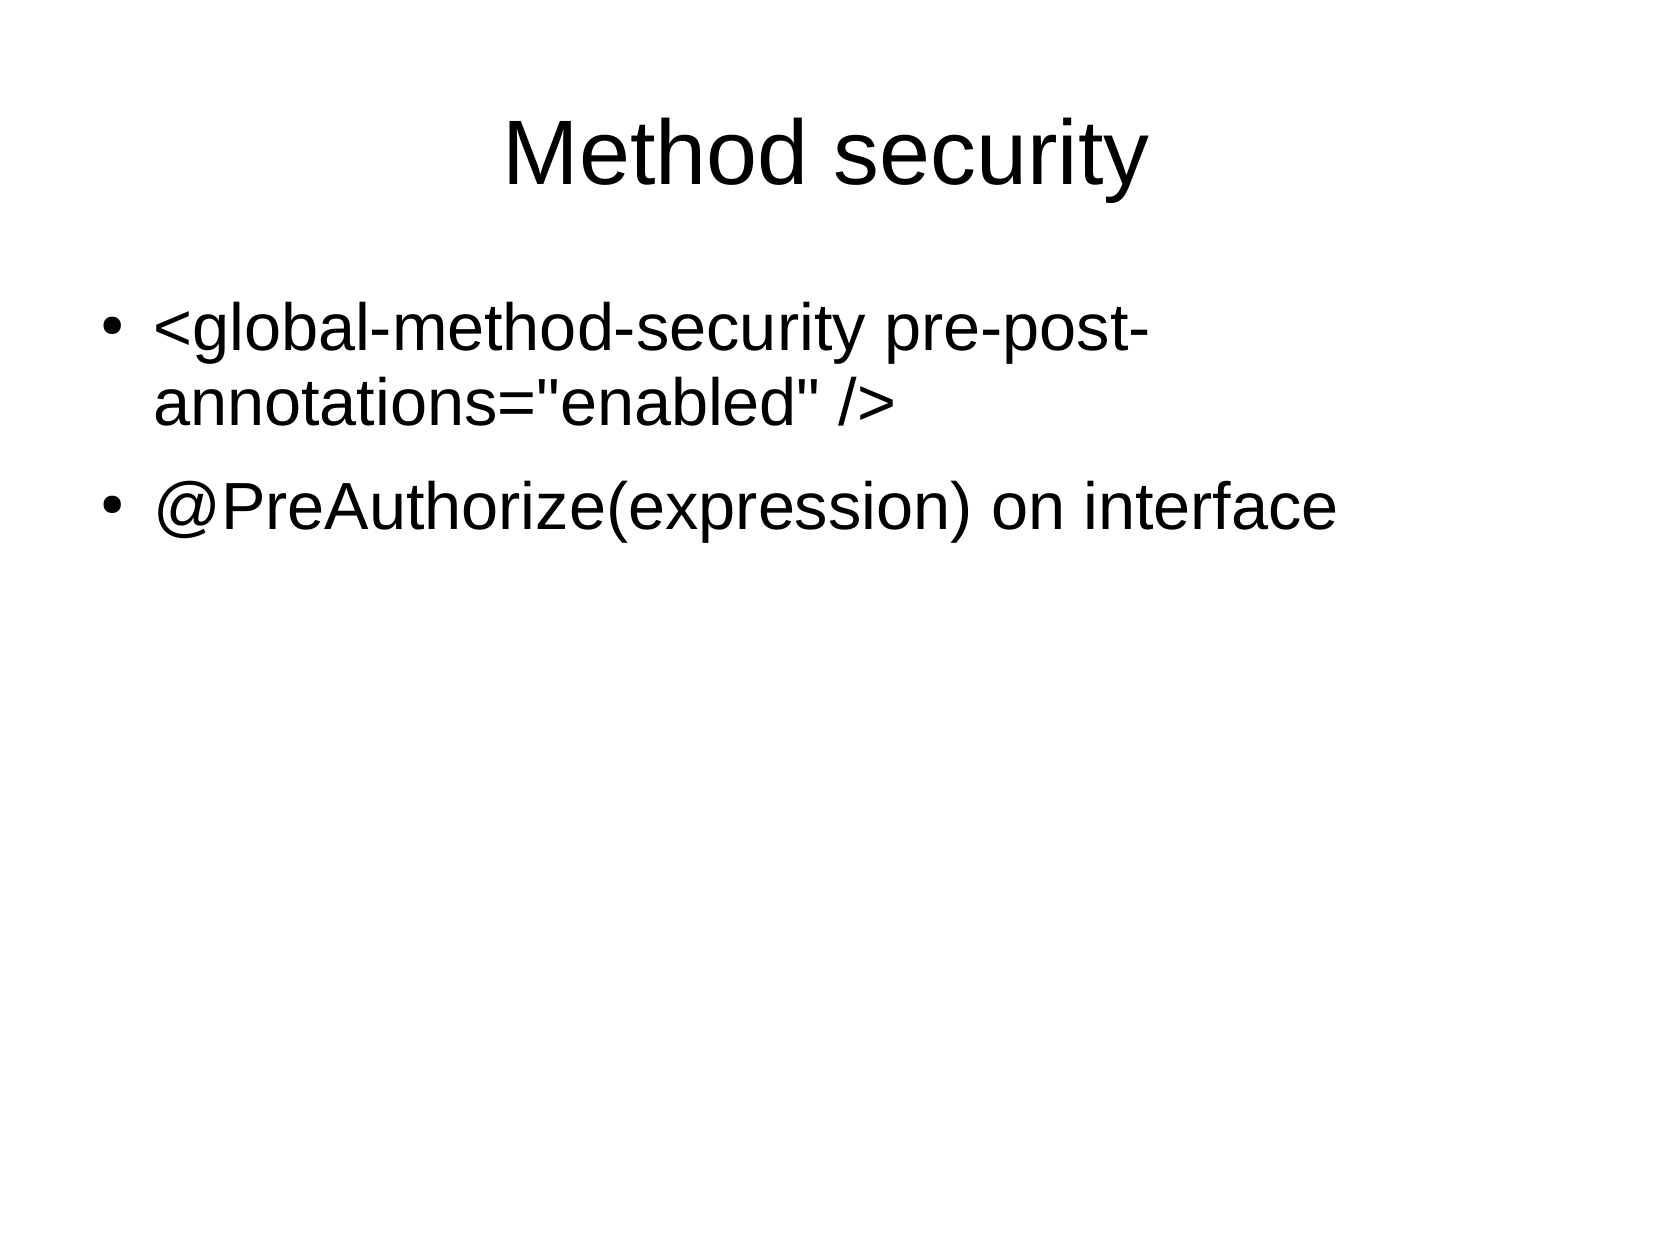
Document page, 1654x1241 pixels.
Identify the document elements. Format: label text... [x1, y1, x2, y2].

title Method security [82, 49, 1571, 257]
list <global-method-security pre-post-annotations="enabled" /> @PreAuthorize(expression) on interface [82, 290, 1571, 1109]
